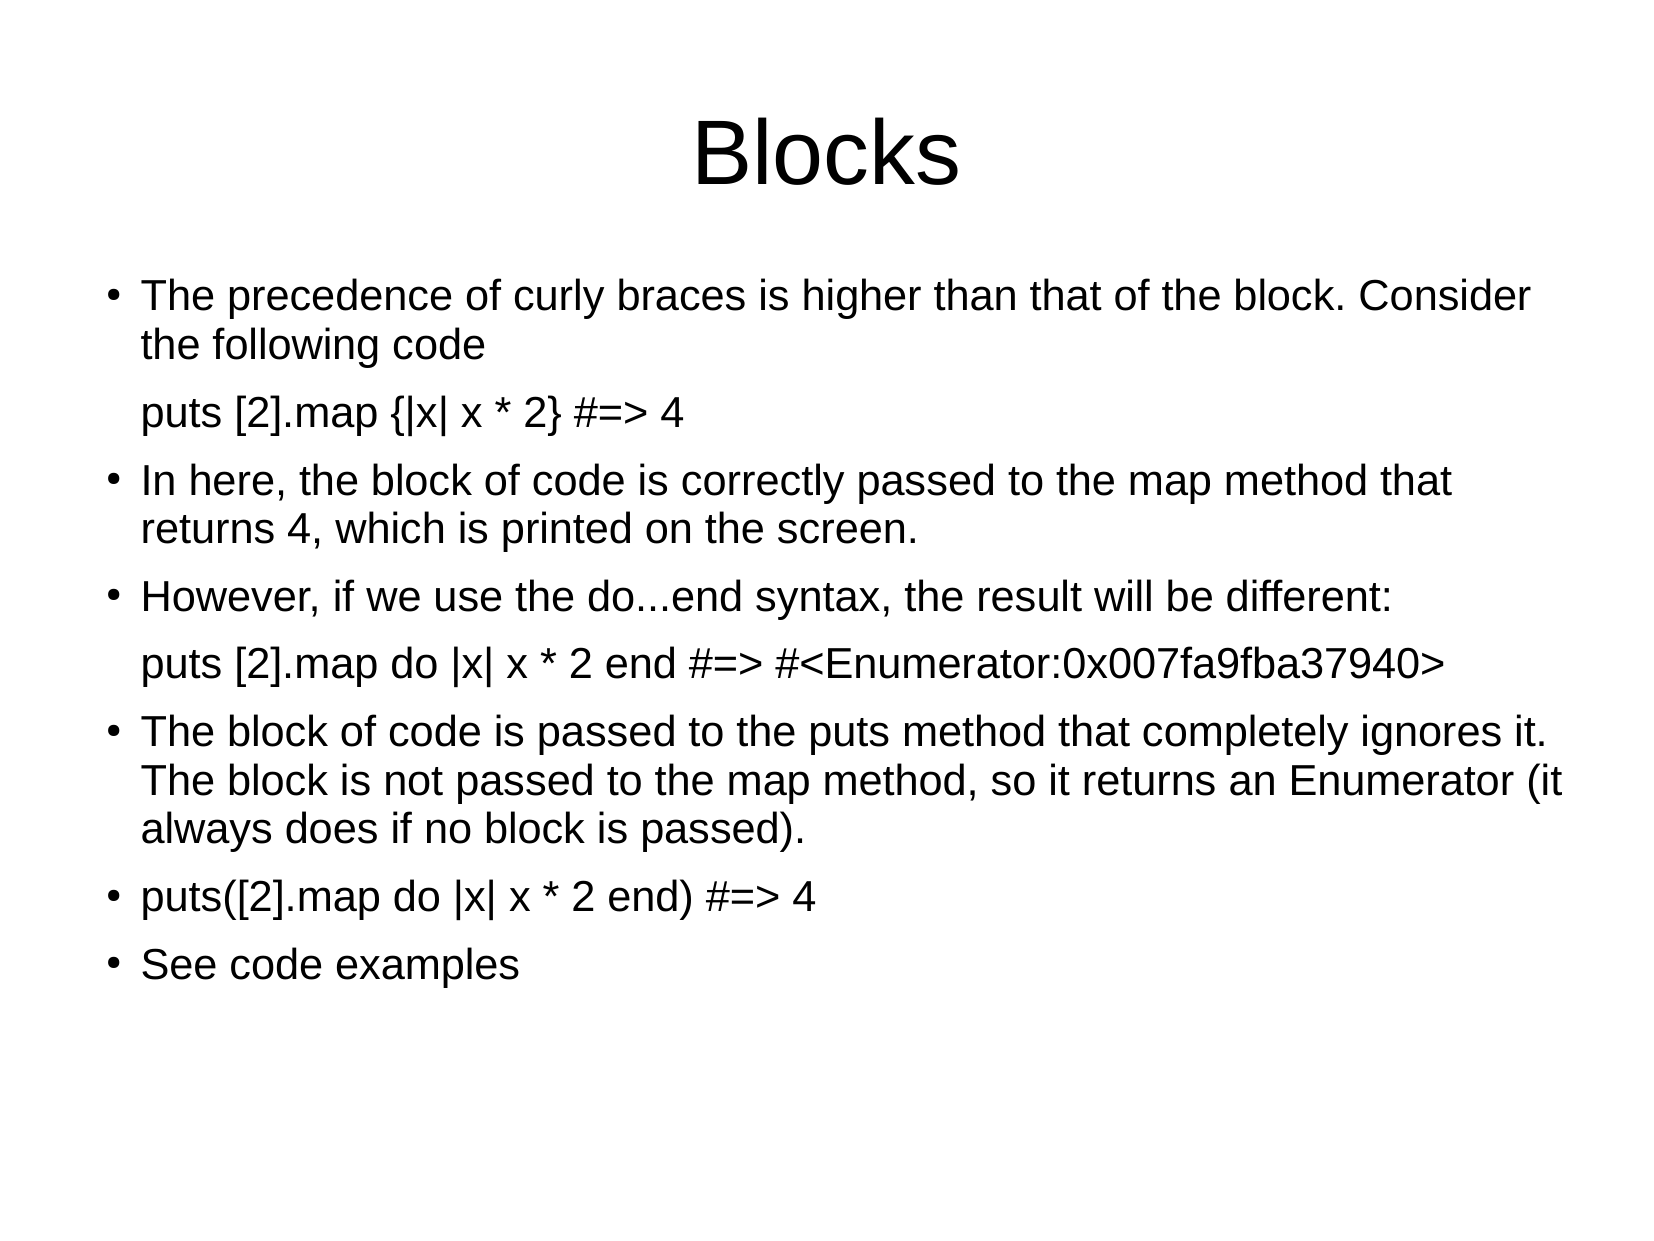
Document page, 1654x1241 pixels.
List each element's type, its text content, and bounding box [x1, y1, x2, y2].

title Blocks [82, 49, 1571, 257]
list The precedence of curly braces is higher than that of the block. Consider the following code puts [2].map {|x| x * 2} #=> 4 In here, the block of code is correctly passed to the map method that returns 4, which is printed on the screen. However, if we use the do...end syntax, the result will be different: puts [2].map do |x| x * 2 end #=> #<Enumerator:0x007fa9fba37940> The block of code is passed to the puts method that completely ignores it. The block is not passed to the map method, so it returns an Enumerator (it always does if no block is passed). puts([2].map do |x| x * 2 end) #=> 4 See code examples [94, 271, 1583, 991]
